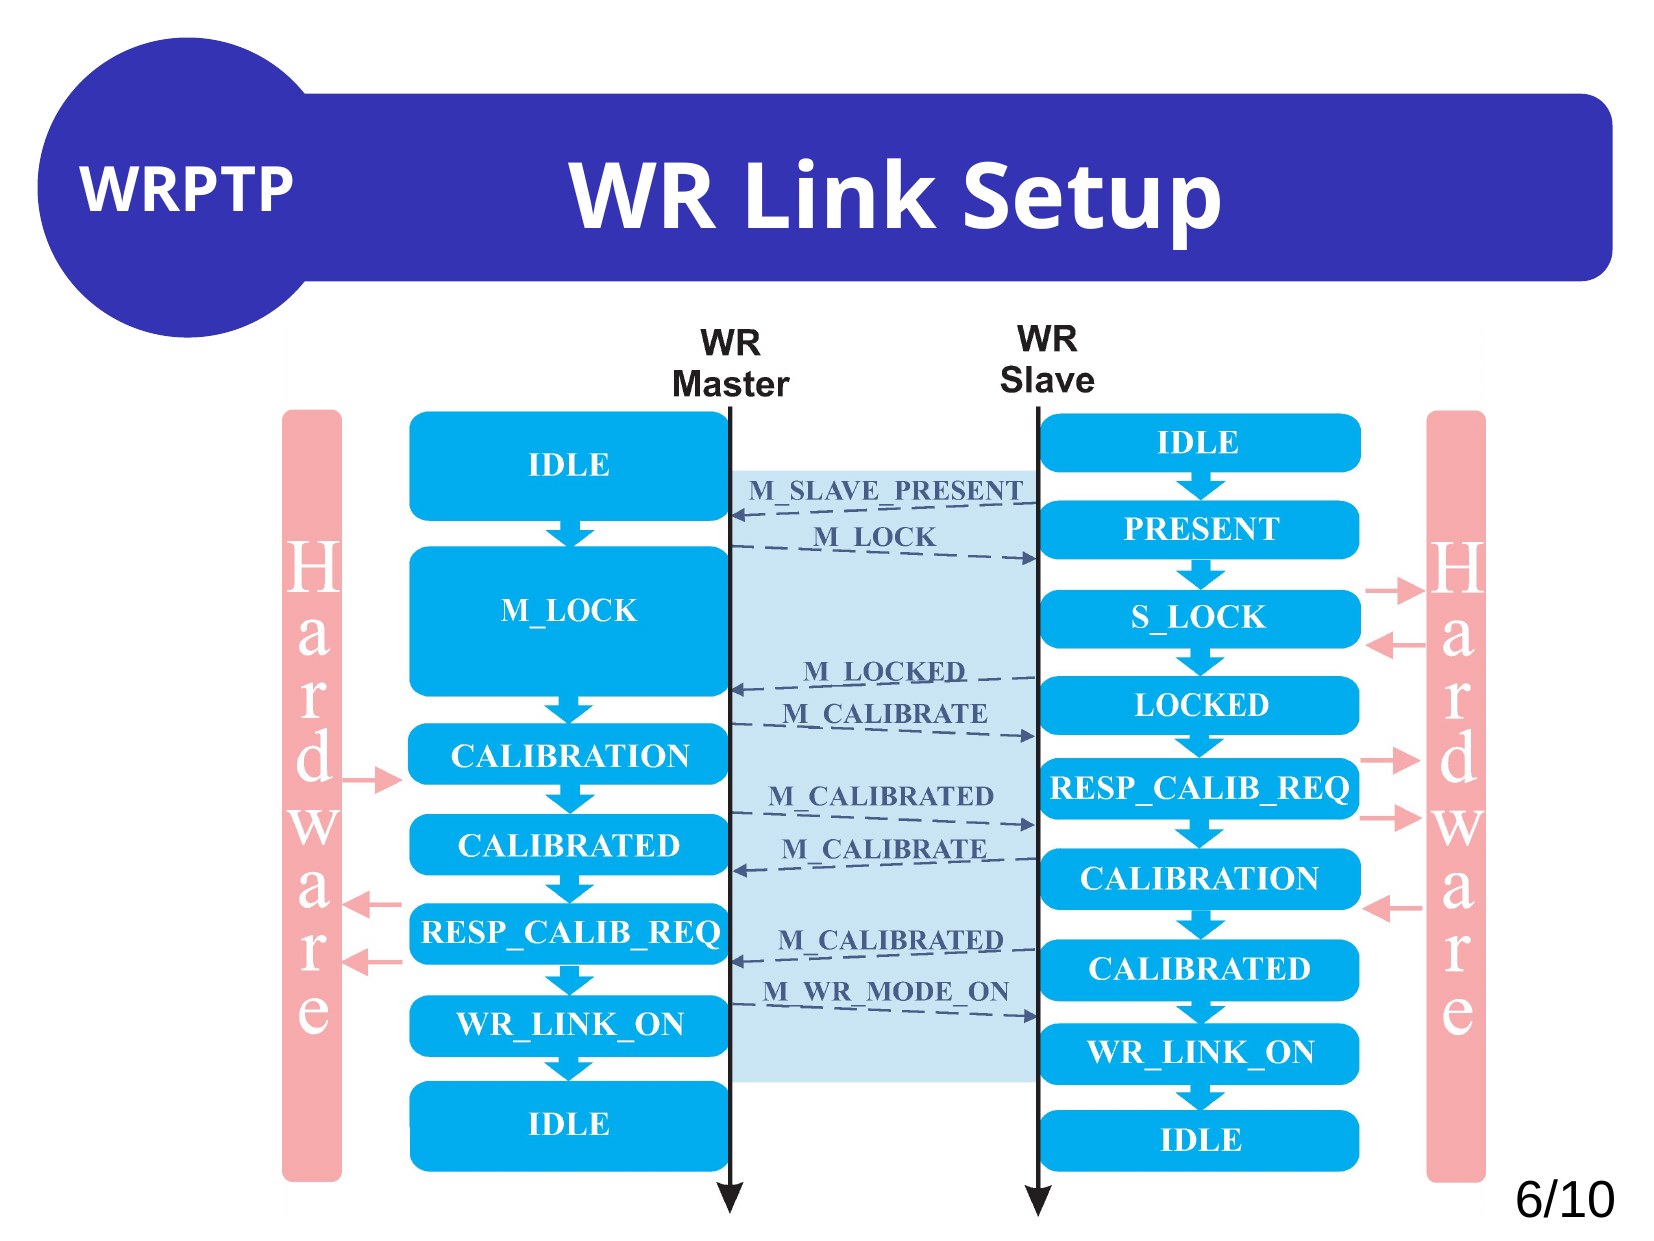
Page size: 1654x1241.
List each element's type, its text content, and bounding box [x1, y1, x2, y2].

text_box 6/10 [1500, 1162, 1654, 1241]
text_box WR Link Setup [553, 123, 1218, 241]
text_box WRPTP [37, 37, 338, 338]
picture [282, 325, 1486, 1217]
text_box [305, 93, 1613, 282]
